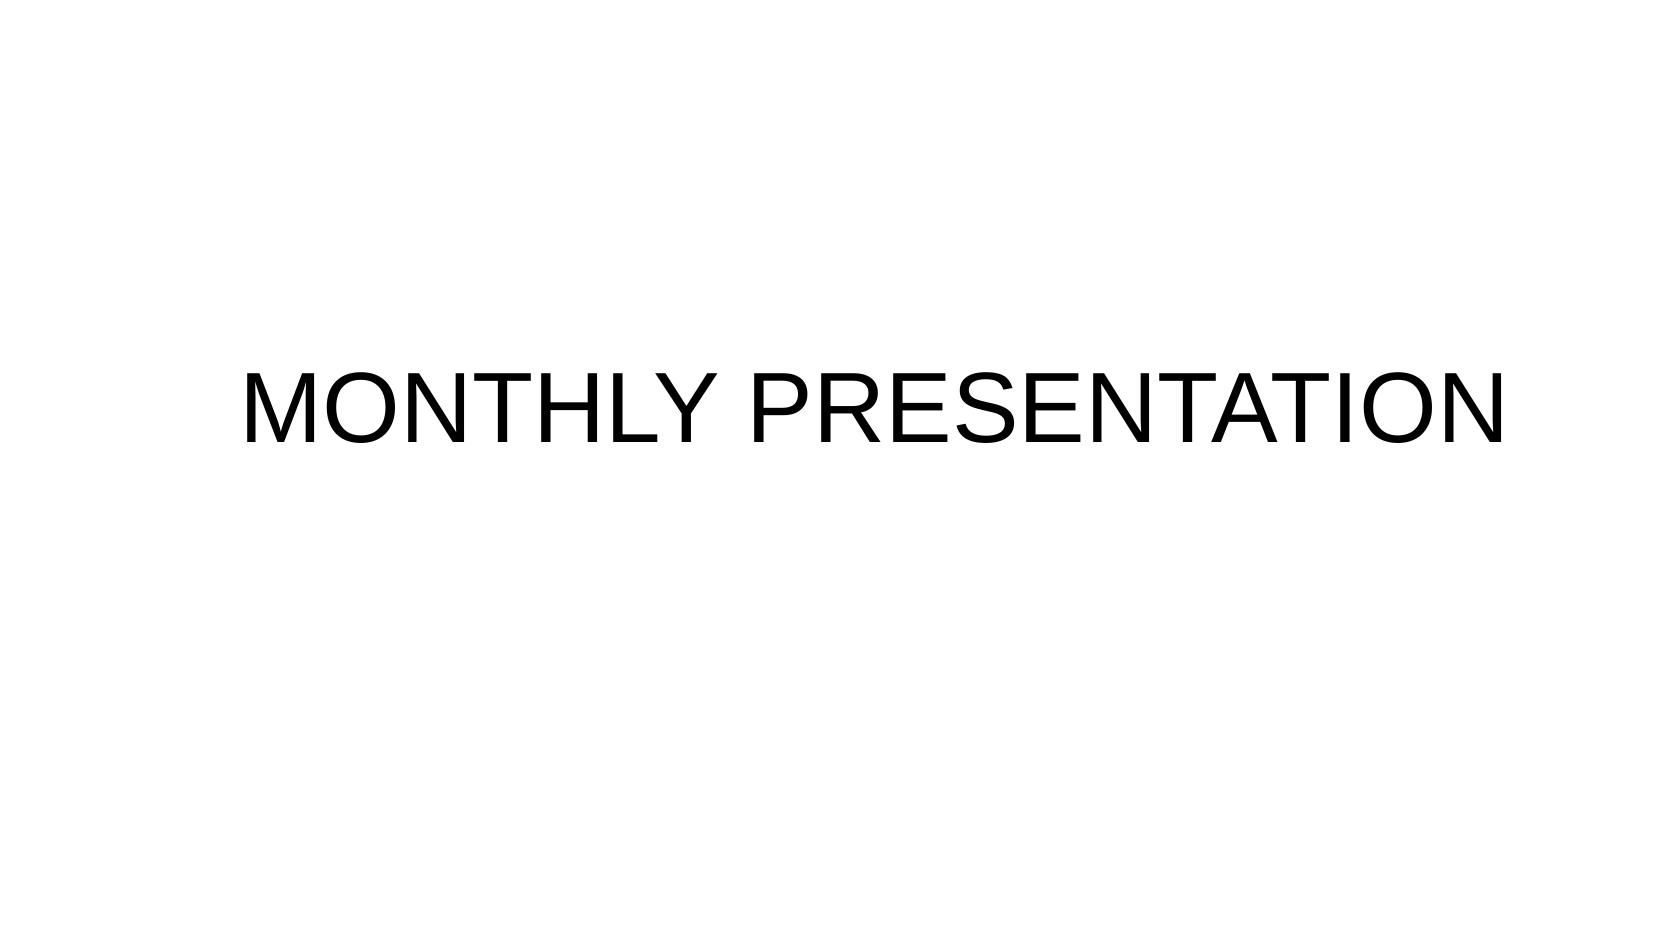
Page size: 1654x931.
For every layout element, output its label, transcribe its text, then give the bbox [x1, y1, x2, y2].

text_box MONTHLY PRESENTATION [225, 345, 1526, 472]
